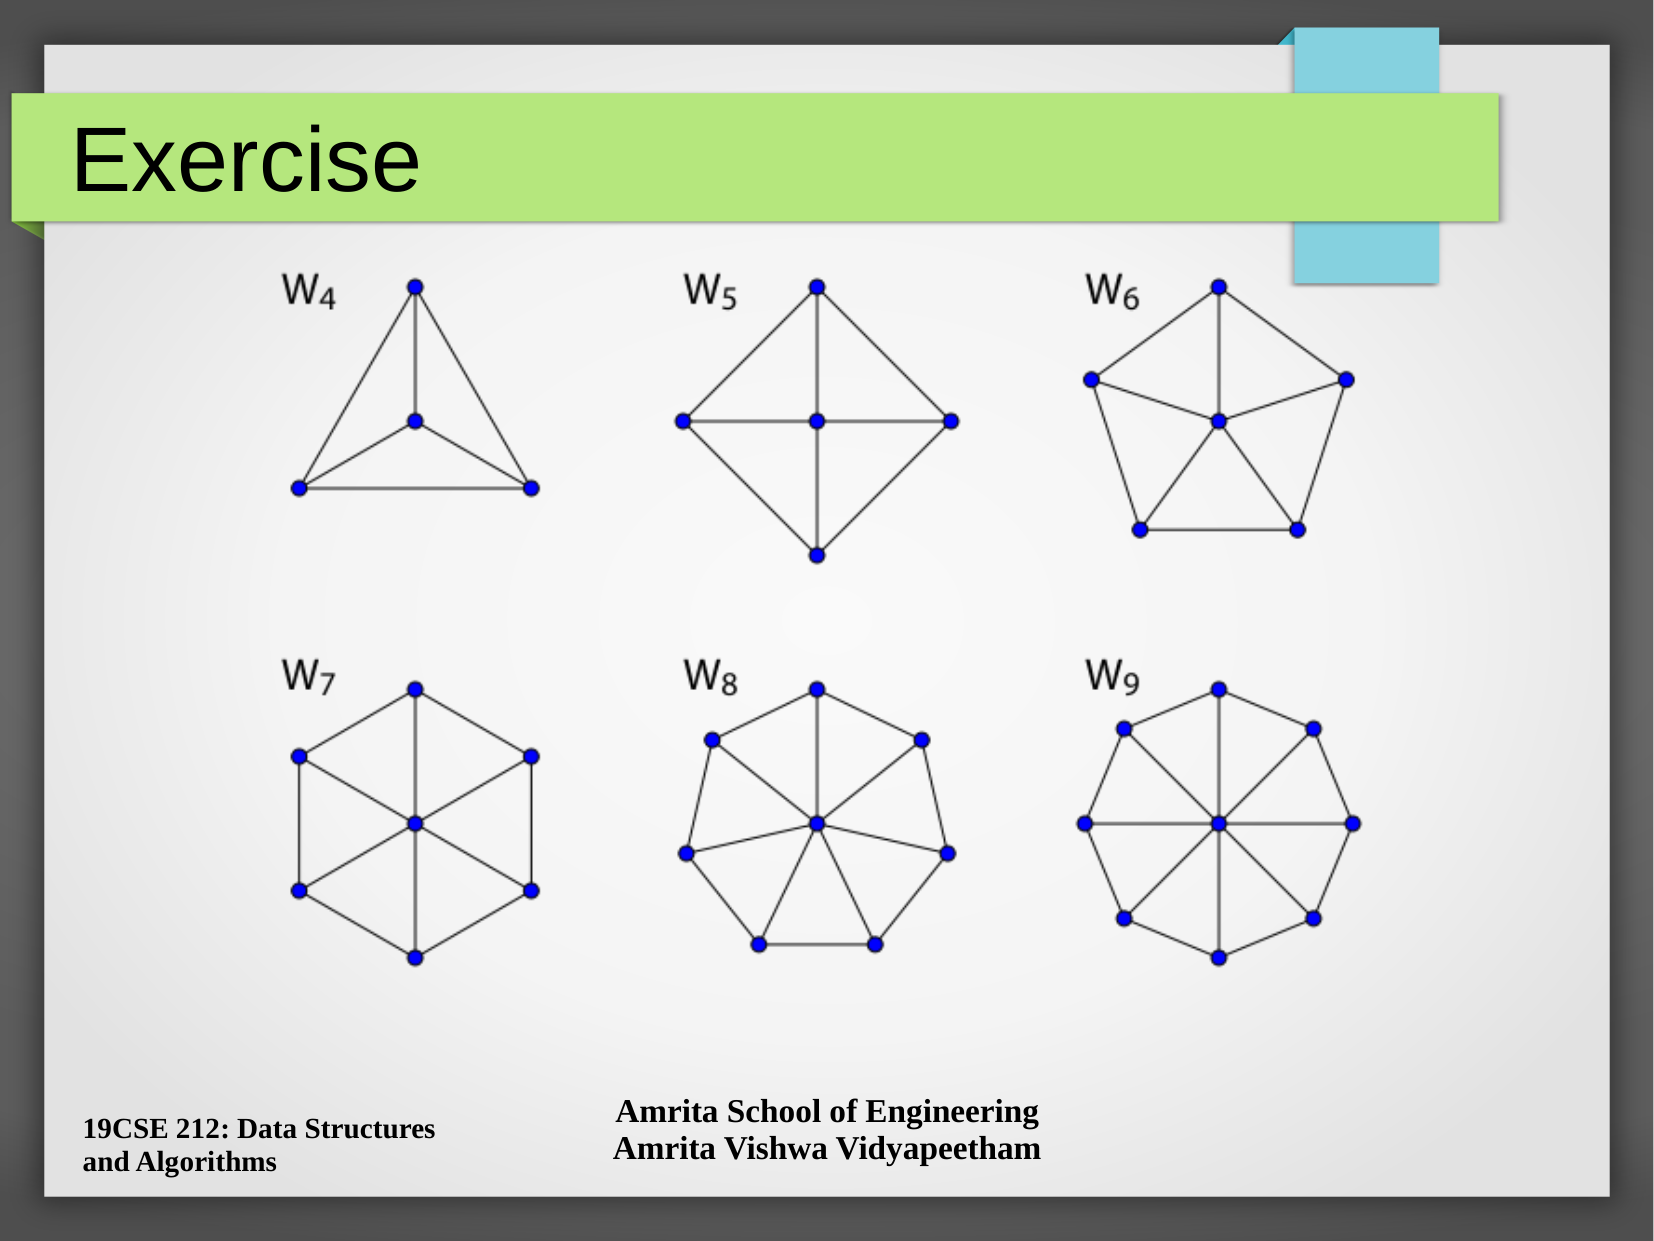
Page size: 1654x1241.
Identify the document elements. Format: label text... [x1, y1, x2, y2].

title Exercise [70, 106, 1229, 213]
picture [0, 0, 1654, 1241]
